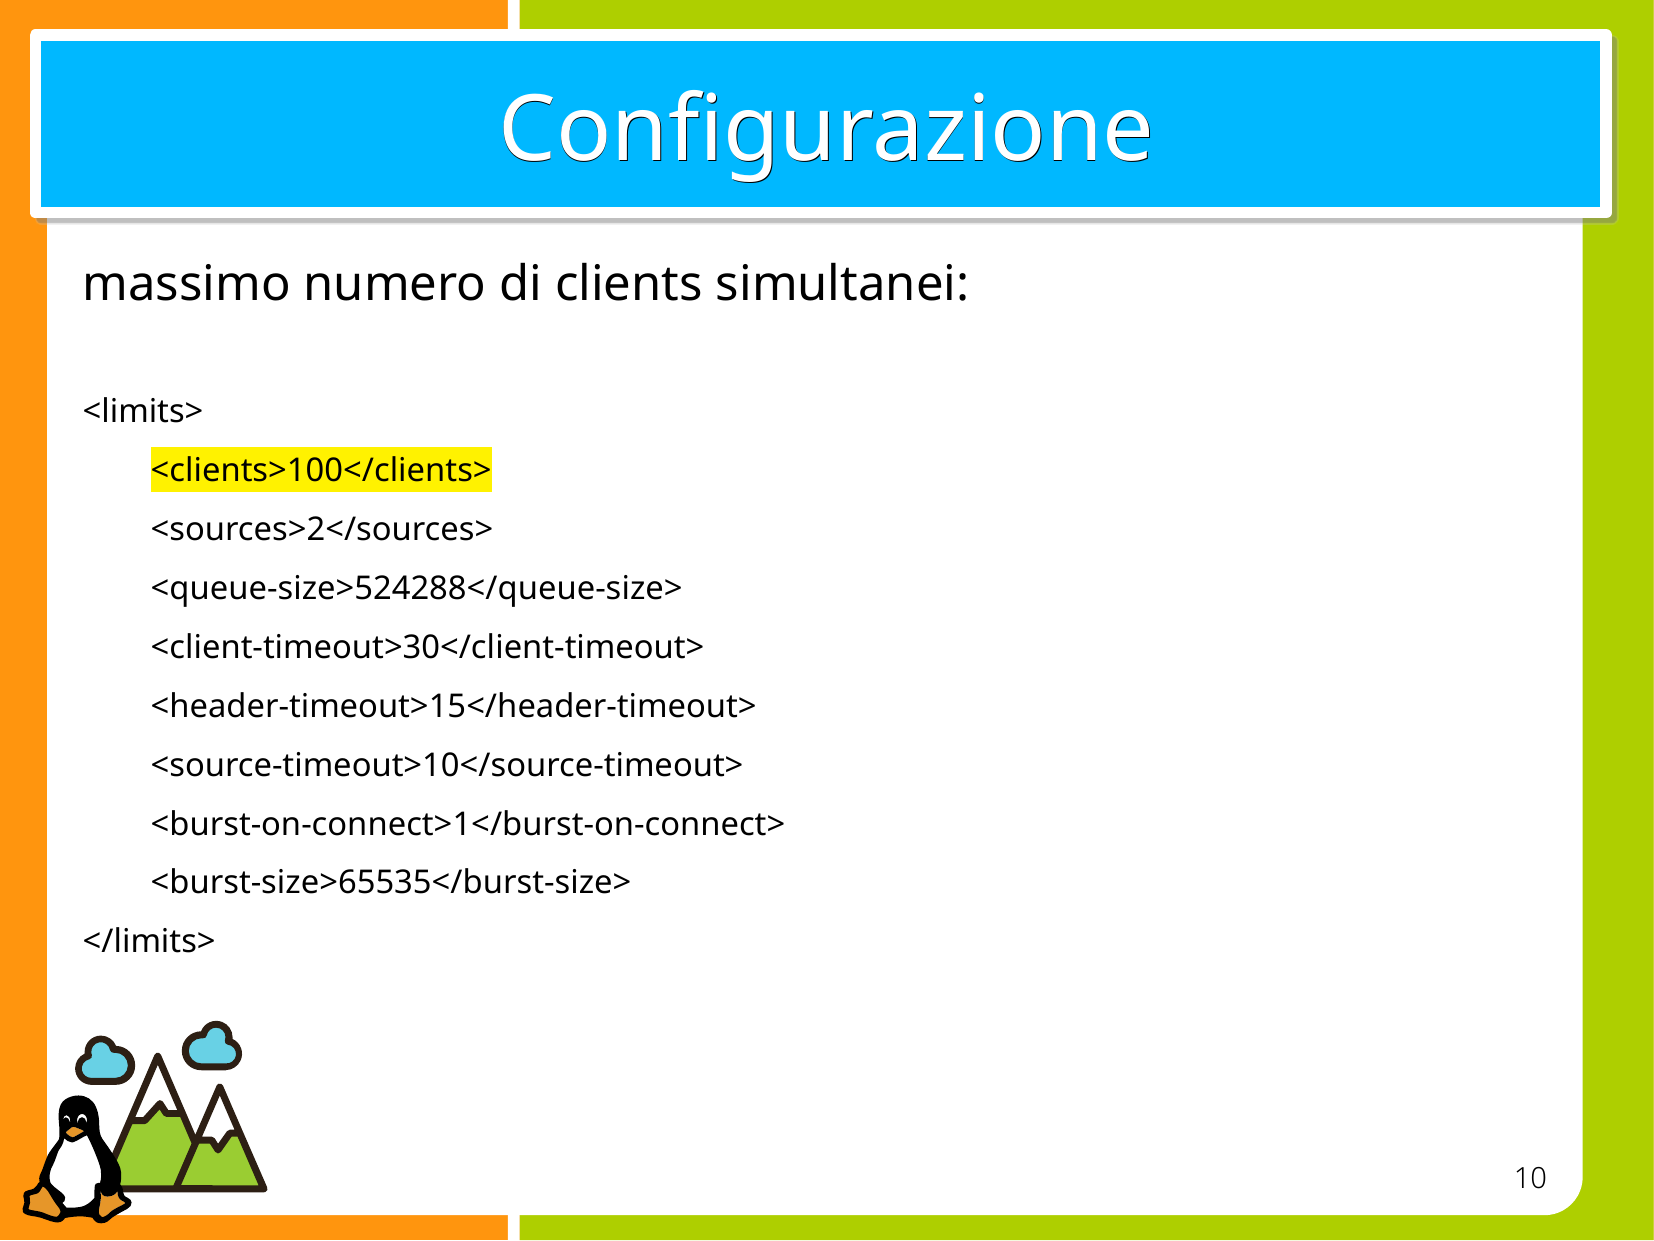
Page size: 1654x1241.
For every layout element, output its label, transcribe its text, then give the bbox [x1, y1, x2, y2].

list massimo numero di clients simultanei: <limits> <clients>100</clients> <sources>2</sources> <queue-size>524288</queue-size> <client-timeout>30</client-timeout> <header-timeout>15</header-timeout> <source-timeout>10</source-timeout> <burst-on-connect>1</burst-on-connect> <burst-size>65535</burst-size> </limits> [82, 248, 1538, 968]
title Configurazione [82, 49, 1571, 201]
